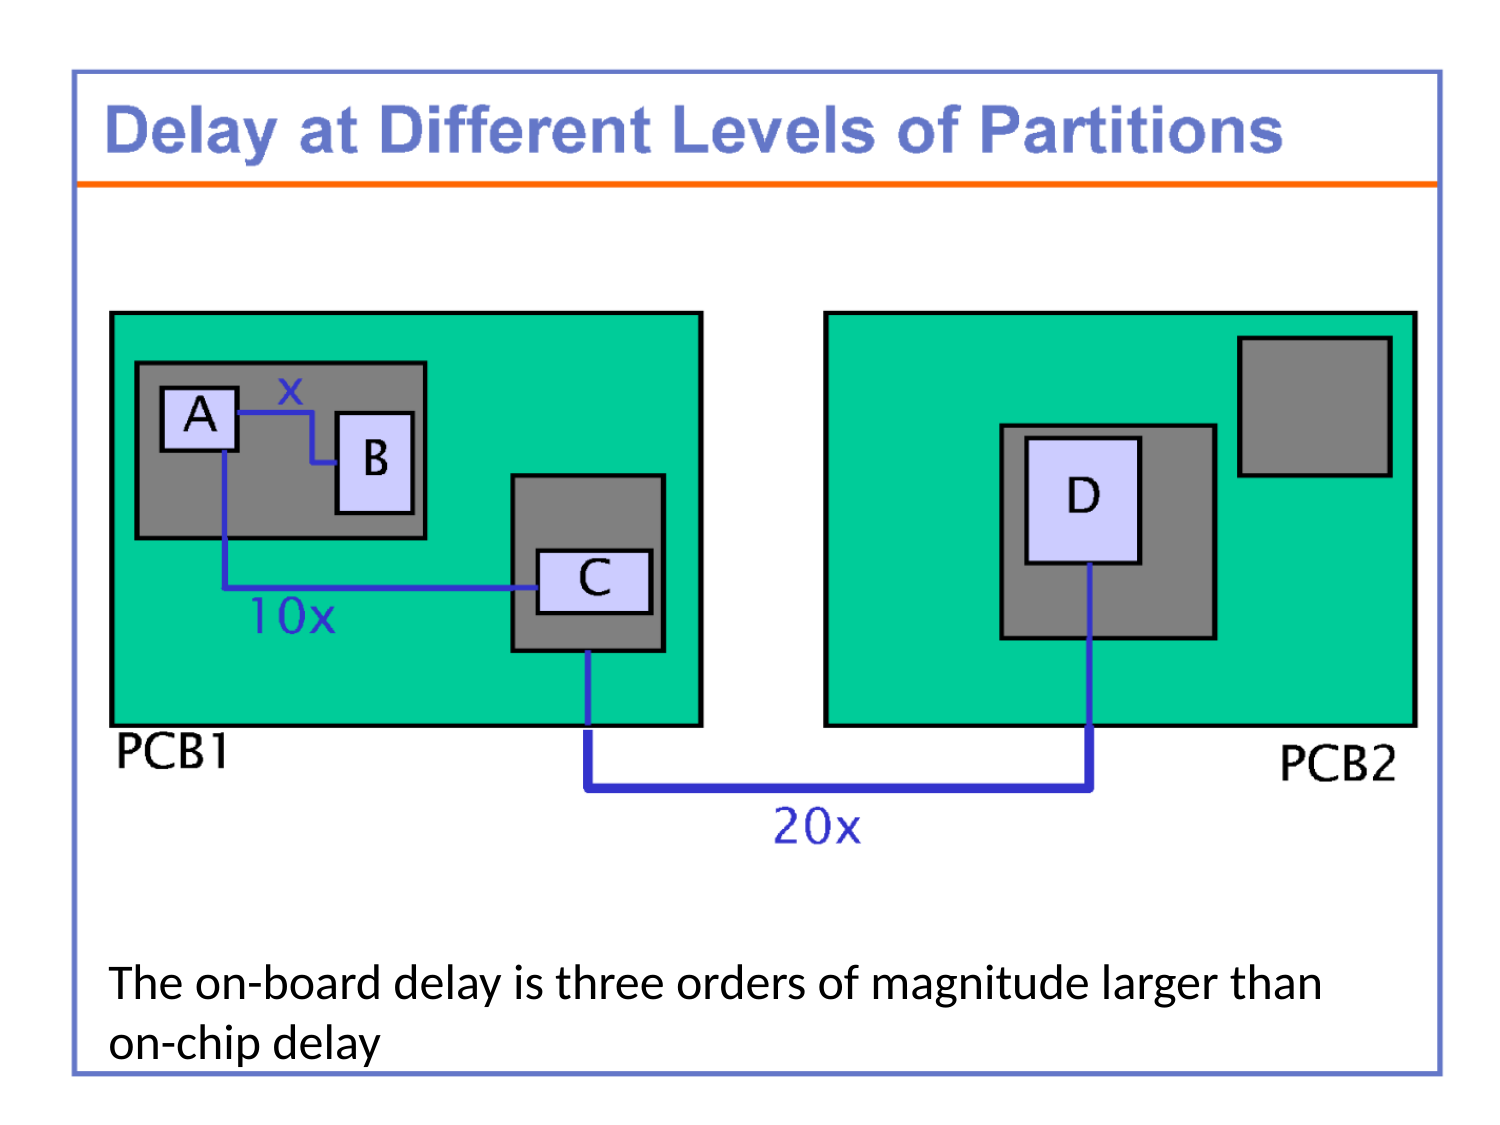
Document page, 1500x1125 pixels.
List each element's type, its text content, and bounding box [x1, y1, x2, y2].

text_box The on-board delay is three orders of magnitude larger than on-chip delay [93, 941, 1383, 1077]
picture [48, 35, 1452, 1088]
